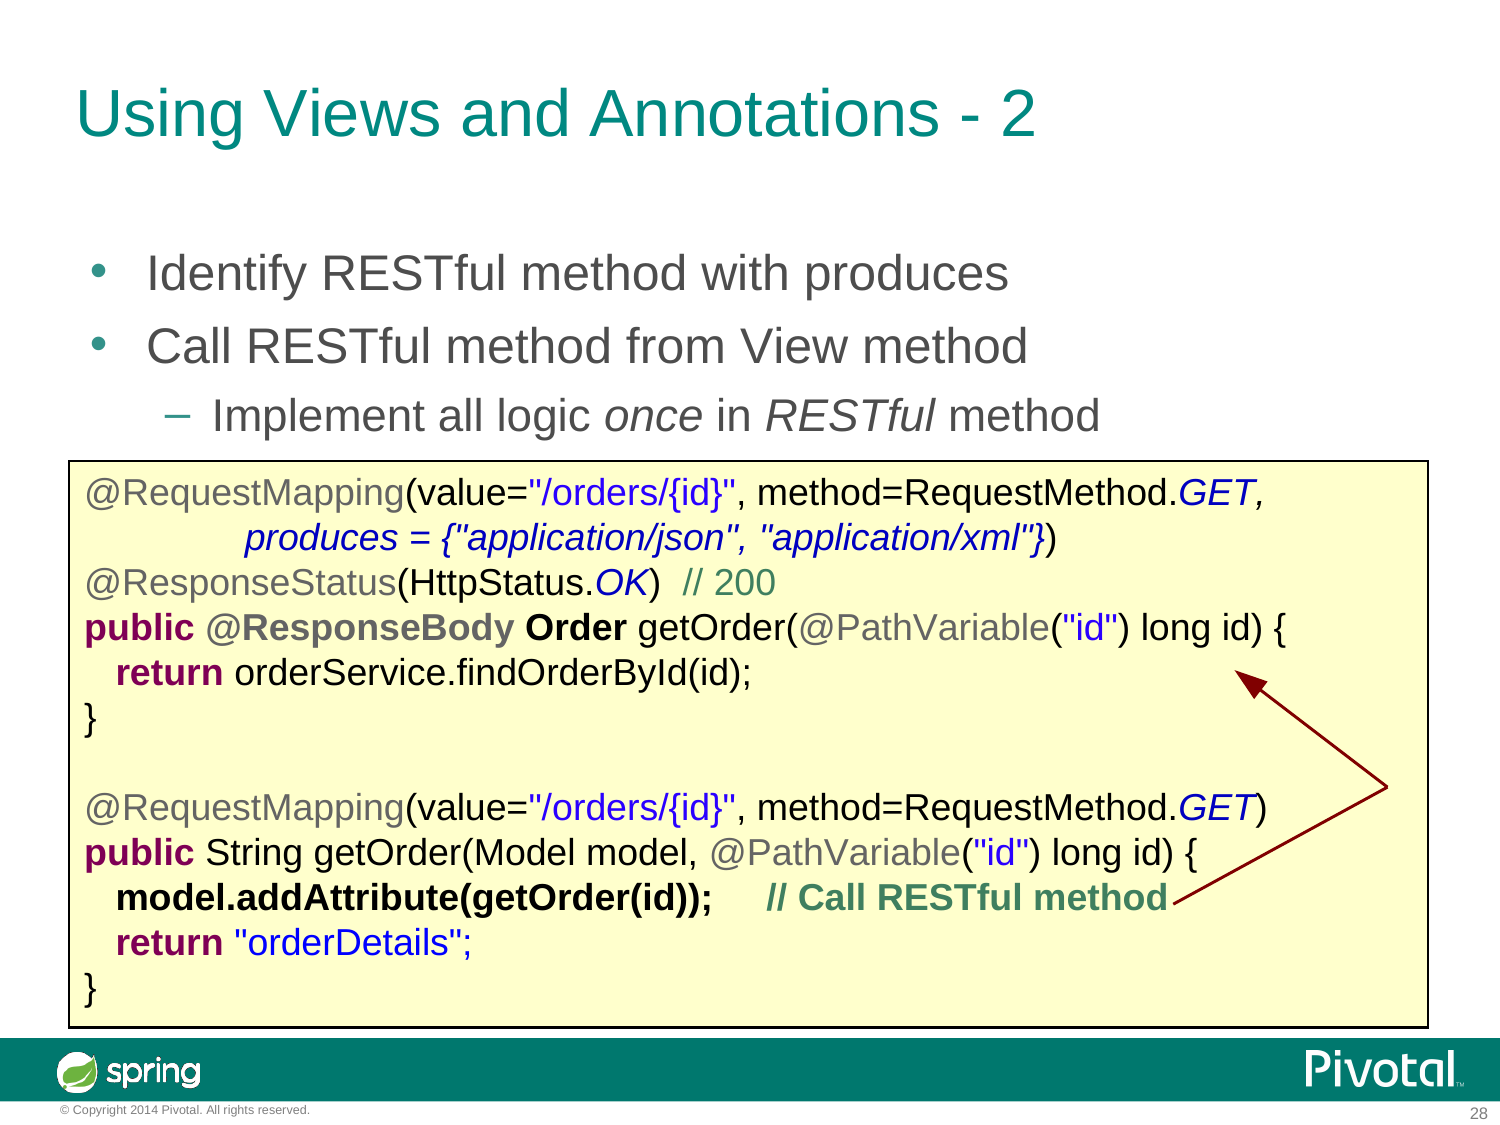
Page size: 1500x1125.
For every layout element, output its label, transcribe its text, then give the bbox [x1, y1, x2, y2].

picture [32, 1041, 210, 1103]
picture [1306, 1050, 1464, 1087]
title Using Views and Annotations - 2 [75, 15, 1426, 203]
text_box @RequestMapping(value="/orders/{id}", method=RequestMethod.GET, produces = {"application/json", "application/xml"}) @ResponseStatus(HttpStatus.OK) // 200 public @ResponseBody Order getOrder(@PathVariable("id") long id) { return orderService.findOrderById(id); } @RequestMapping(value="/orders/{id}", method=RequestMethod.GET) public String getOrder(Model model, @PathVariable("id") long id) { model.addAttribute(getOrder(id)); // Call RESTful method return "orderDetails"; } [69, 460, 1429, 1028]
list Identify RESTful method with produces Call RESTful method from View method Implement all logic once in RESTful method [75, 232, 1426, 460]
